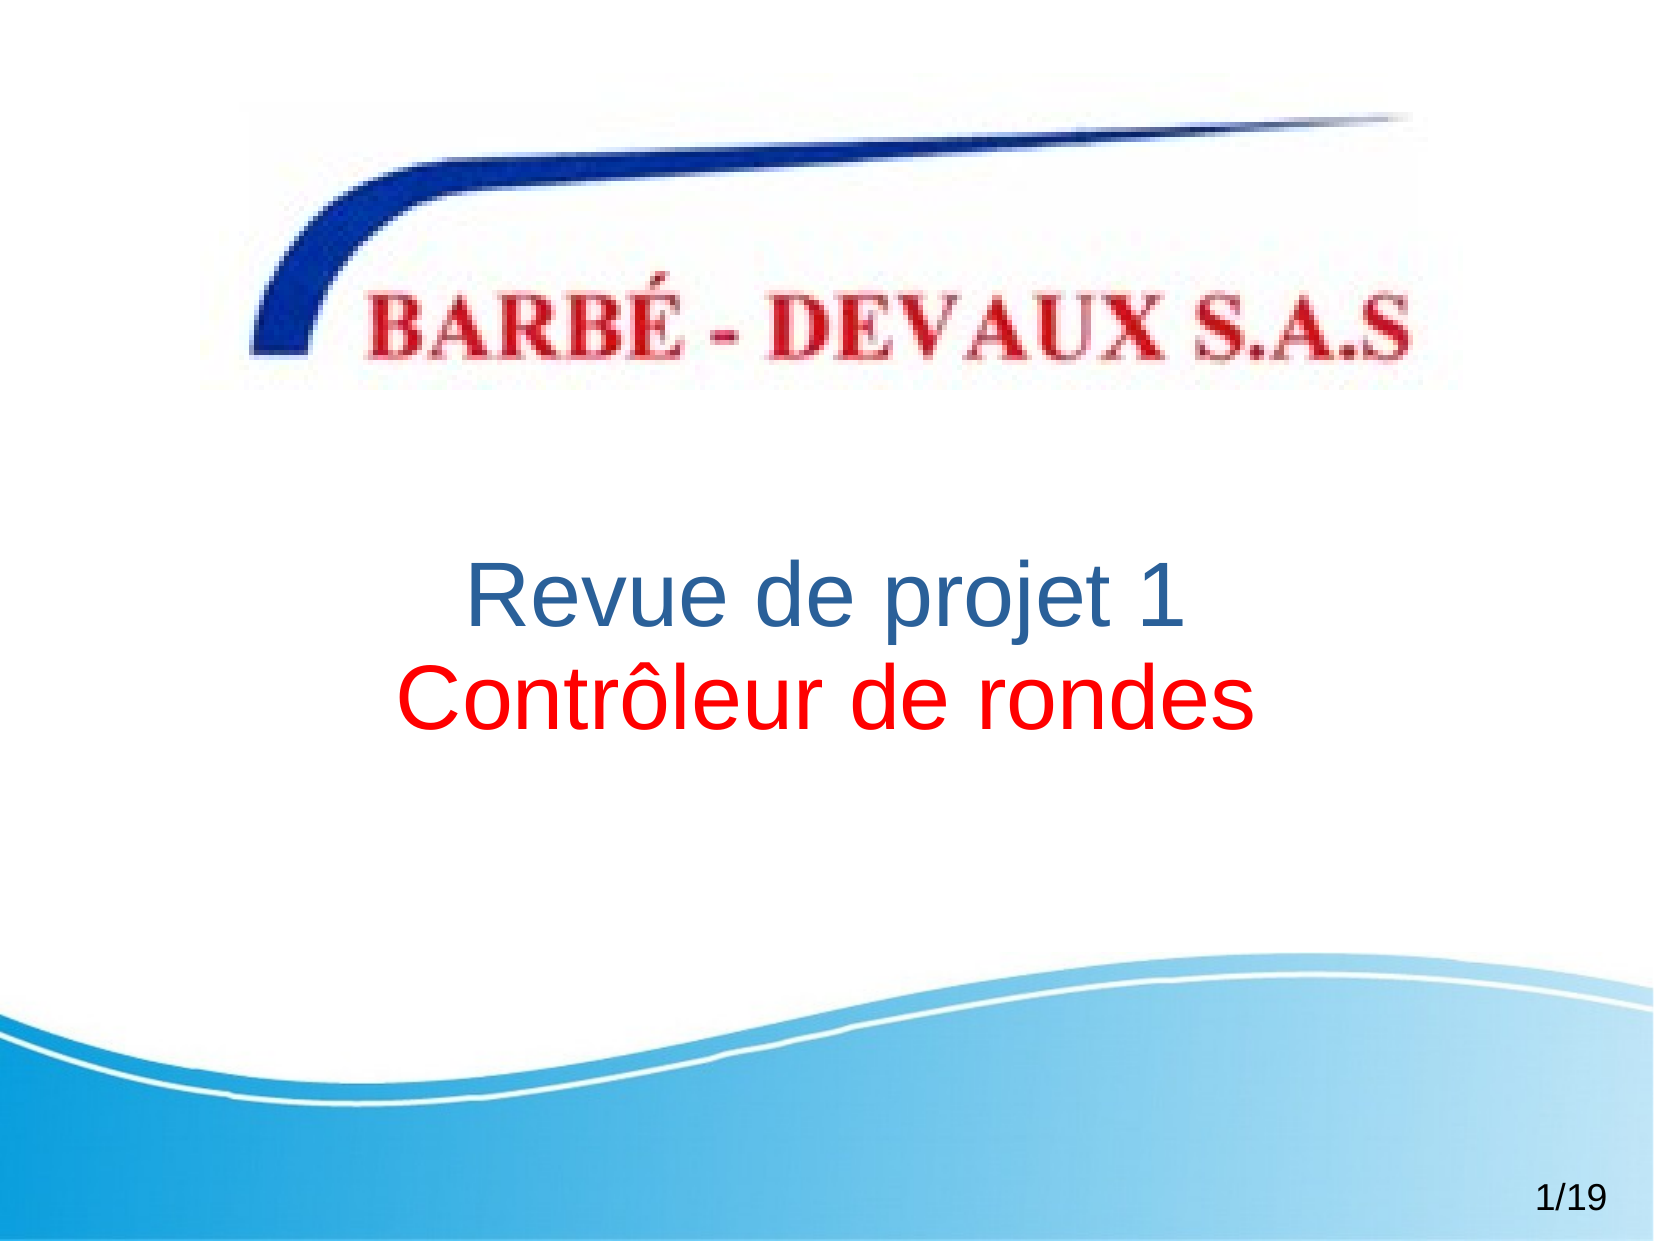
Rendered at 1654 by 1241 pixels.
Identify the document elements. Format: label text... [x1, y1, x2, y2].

picture [0, 952, 1654, 1241]
text_box <numéro>/19 [1520, 1169, 1654, 1240]
title Revue de projet 1 Contrôleur de rondes [0, 525, 1654, 768]
picture [200, 73, 1463, 390]
